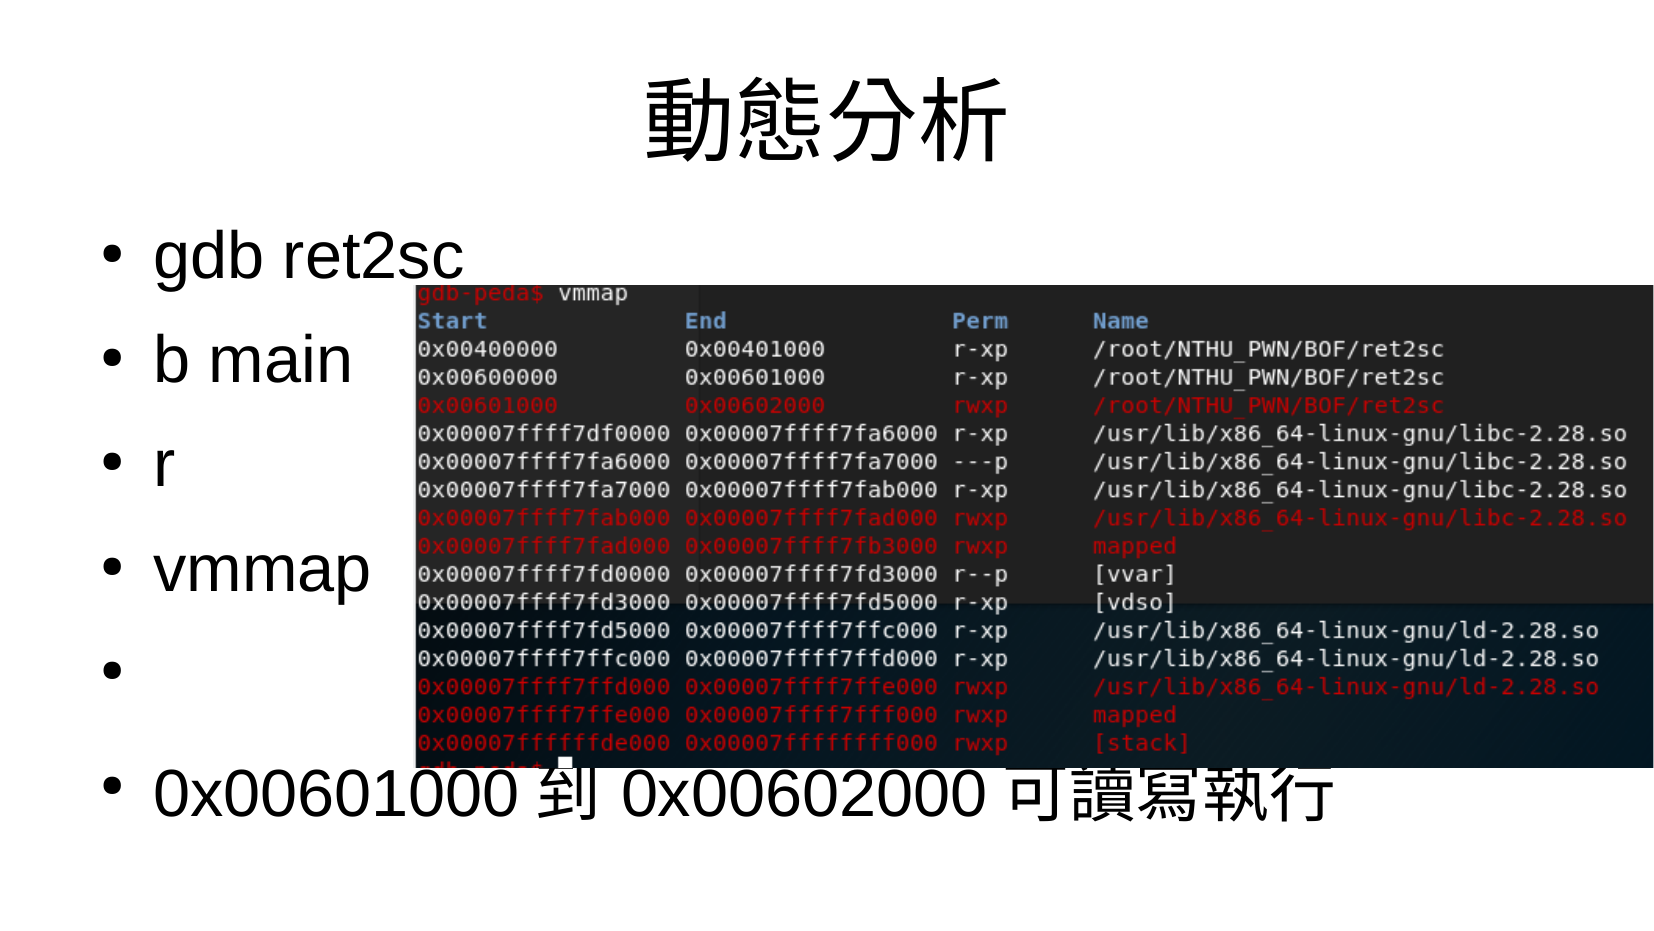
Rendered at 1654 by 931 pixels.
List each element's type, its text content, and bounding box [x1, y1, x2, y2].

picture [413, 285, 1654, 768]
title 動態分析 [82, 37, 1571, 193]
list gdb ret2sc b main r vmmap 0x00601000到0x00602000可讀寫執行 [82, 217, 1571, 916]
